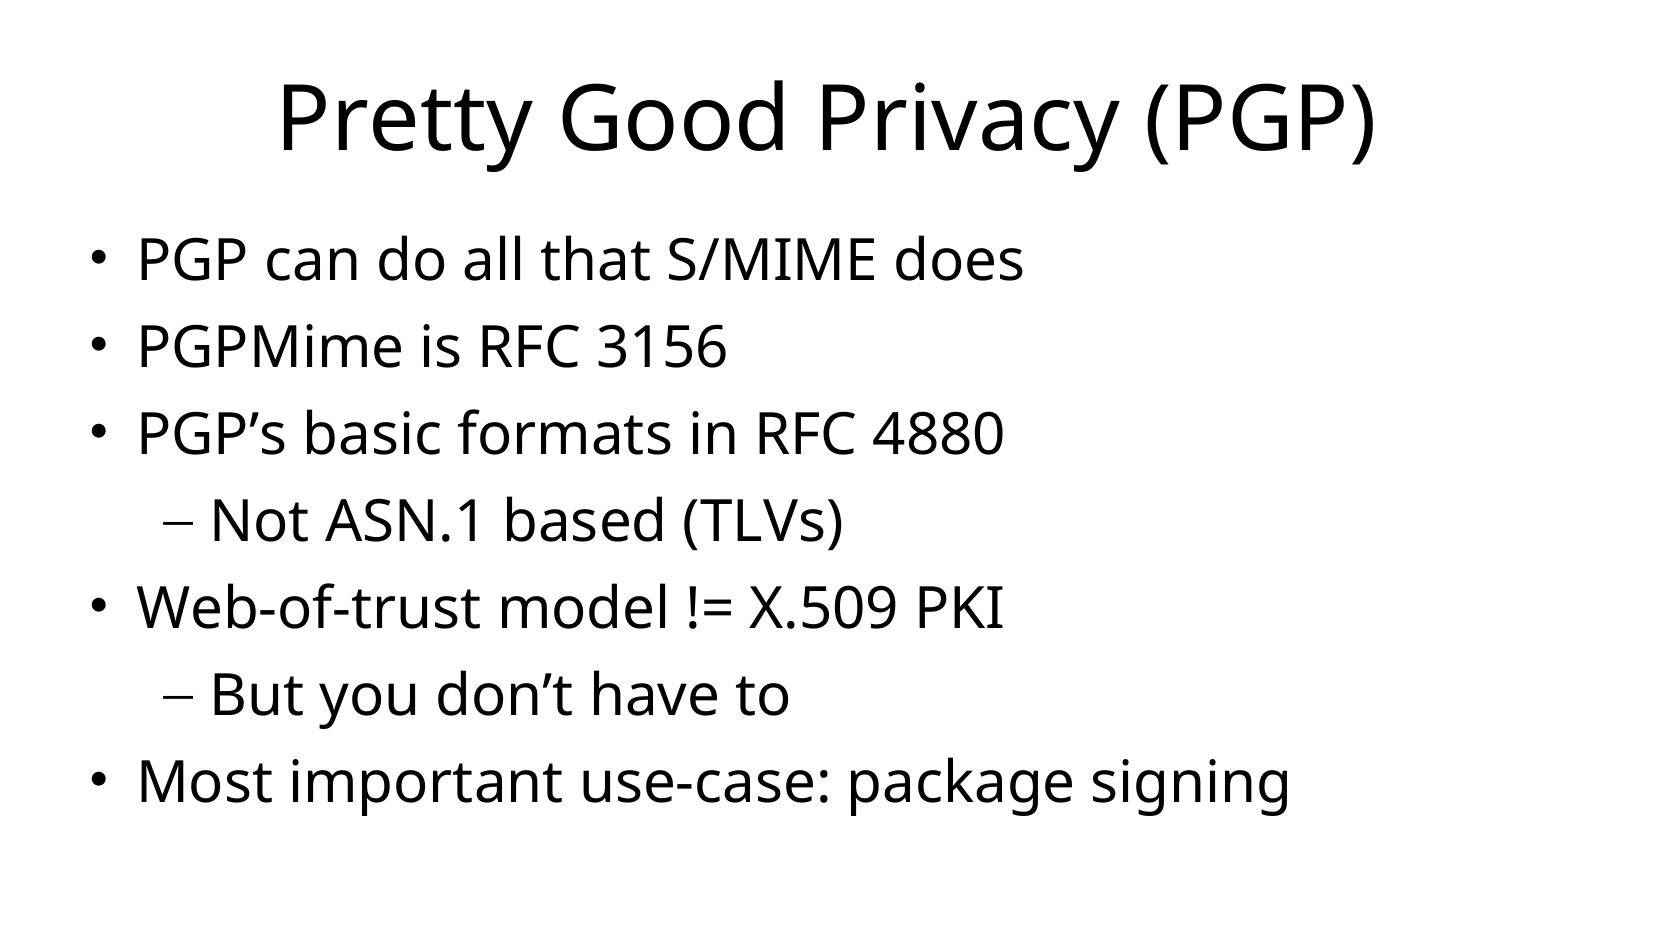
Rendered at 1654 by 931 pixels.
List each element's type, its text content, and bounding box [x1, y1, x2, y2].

text_box PGP can do all that S/MIME does PGPMime is RFC 3156 PGP’s basic formats in RFC 4880 Not ASN.1 based (TLVs) Web-of-trust model != X.509 PKI But you don’t have to Most important use-case: package signing [88, 221, 1495, 780]
text_box Pretty Good Privacy (PGP) [123, 35, 1530, 191]
